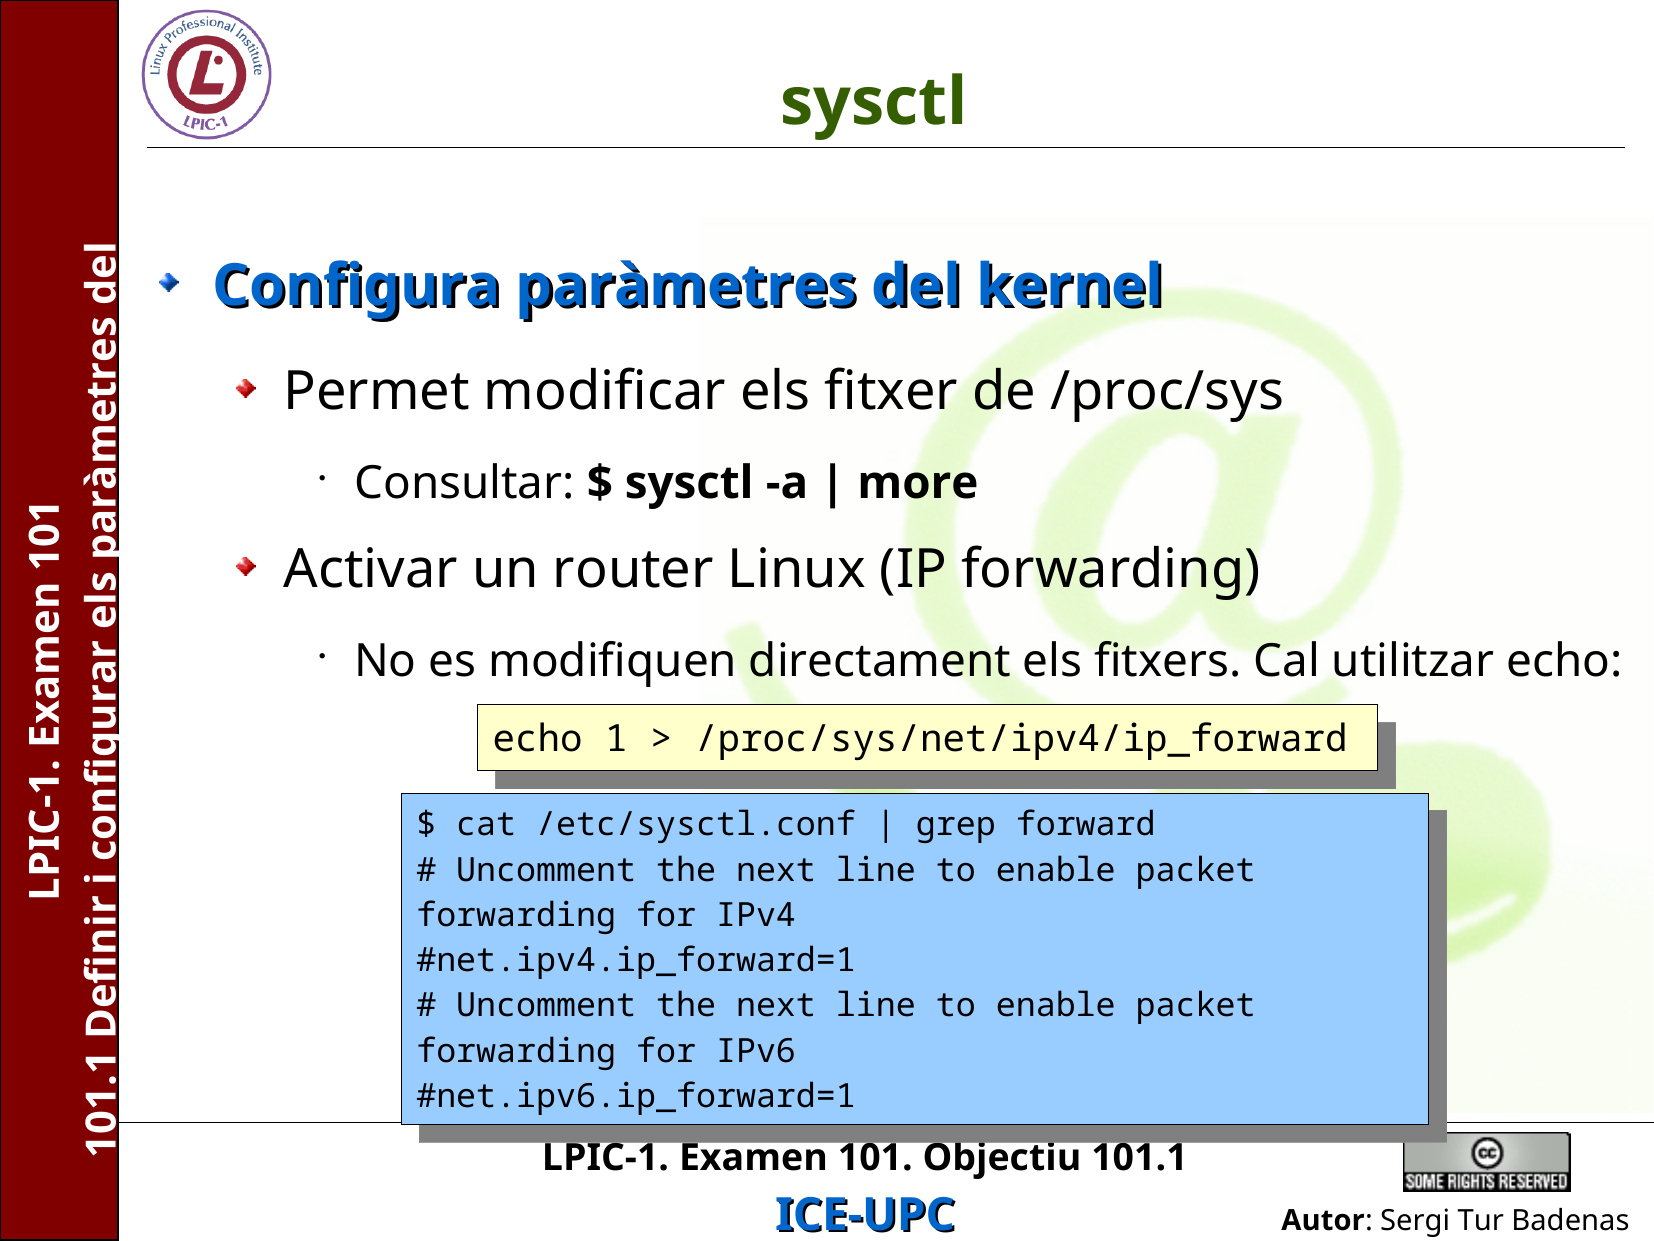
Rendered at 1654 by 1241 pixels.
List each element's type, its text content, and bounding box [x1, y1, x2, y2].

text_box echo 1 > /proc/sys/net/ipv4/ip_forward [477, 704, 1378, 757]
list Configura paràmetres del kernel Permet modificar els fitxer de /proc/sys Consultar: $ sysctl -a | more Activar un router Linux (IP forwarding) No es modifiquen directament els fitxers. Cal utilitzar echo: [141, 242, 1630, 1078]
picture [1403, 1132, 1571, 1192]
picture [700, 217, 1654, 1113]
text_box $ cat /etc/sysctl.conf | grep forward # Uncomment the next line to enable packet forwarding for IPv4 #net.ipv4.ip_forward=1 # Uncomment the next line to enable packet forwarding for IPv6 #net.ipv6.ip_forward=1 [401, 793, 1429, 1041]
picture [135, 5, 277, 55]
title sysctl [129, 55, 1619, 142]
